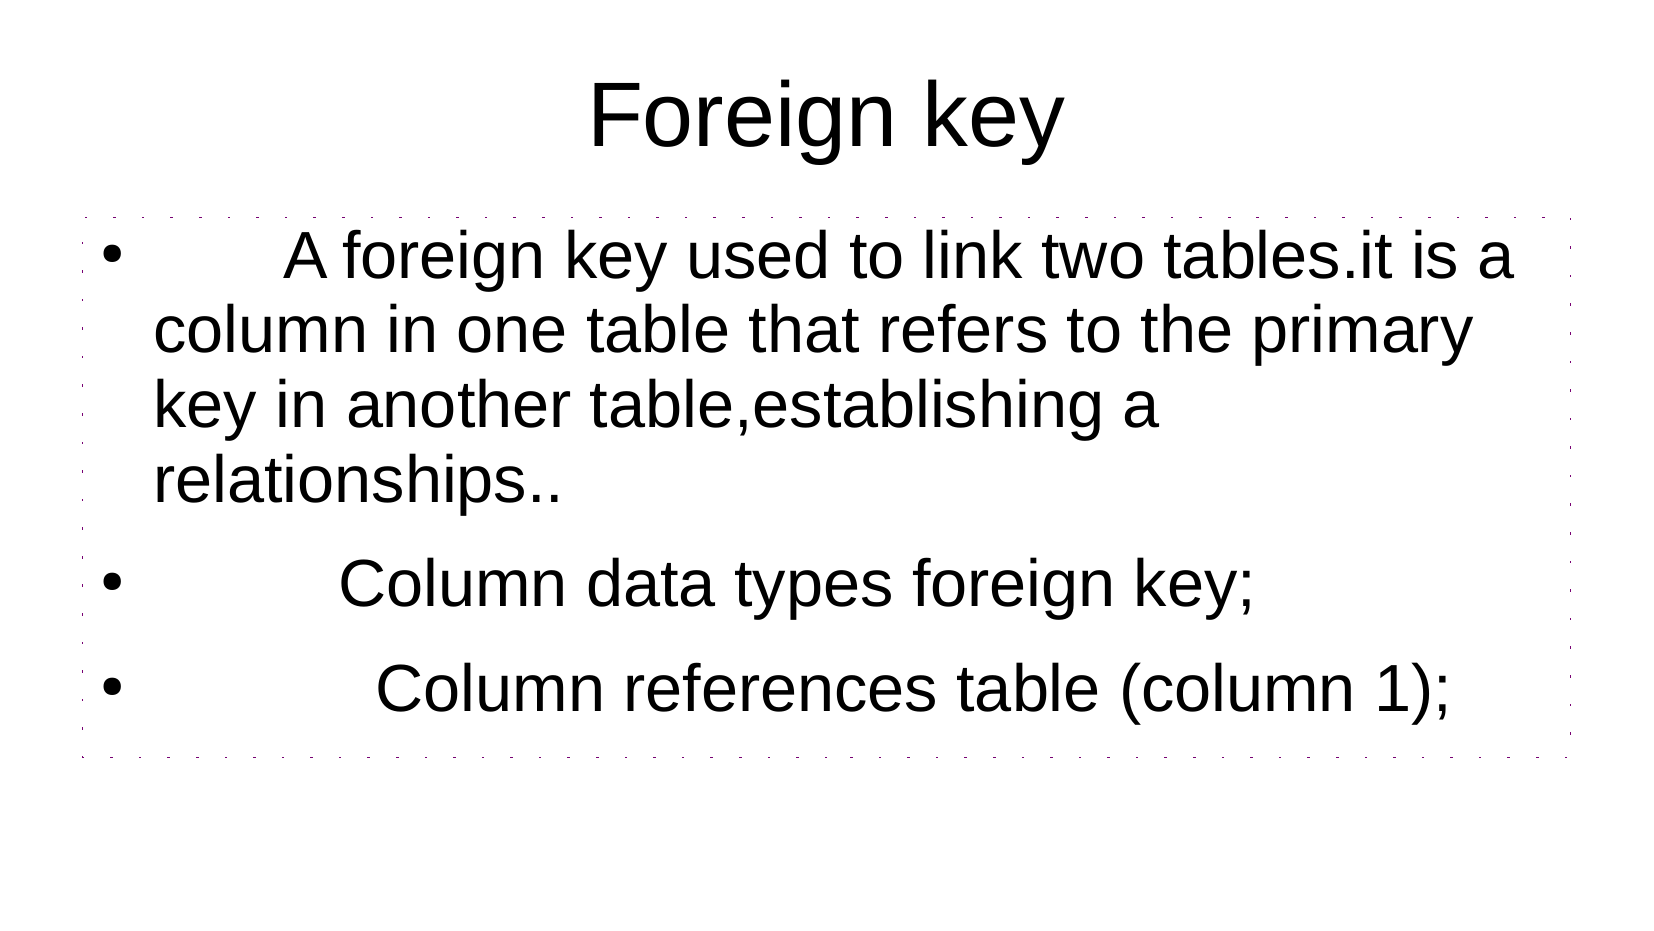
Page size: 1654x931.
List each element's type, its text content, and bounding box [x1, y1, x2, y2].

list A foreign key used to link two tables.it is a column in one table that refers to the primary key in another table,establishing a relationships.. Column data types foreign key; Column references table (column 1); [82, 217, 1571, 758]
title Foreign key [82, 37, 1571, 193]
